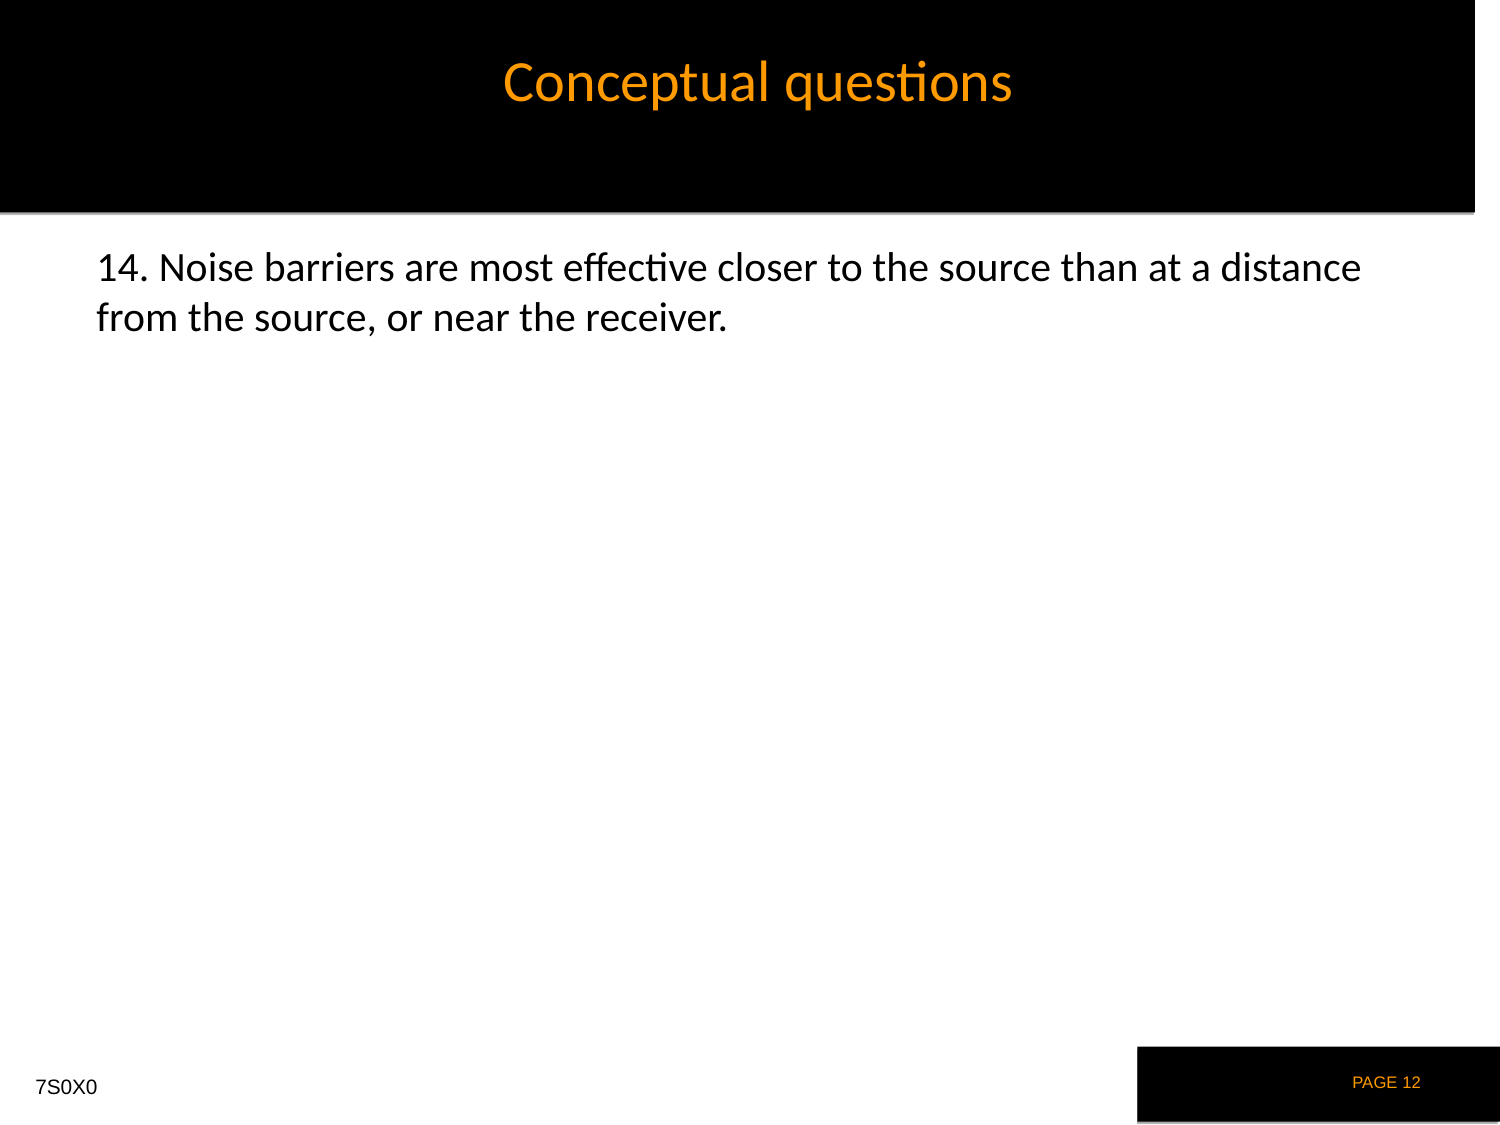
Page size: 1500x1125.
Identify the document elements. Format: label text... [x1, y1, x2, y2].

text_box PAGE 12 [1352, 1066, 1453, 1098]
list 14. Noise barriers are most effective closer to the source than at a distance from the source, or near the receiver. [81, 232, 1394, 419]
text_box [1137, 1046, 1500, 1122]
text_box 7S0X0 [35, 1070, 626, 1102]
title Conceptual questions [100, 35, 1417, 187]
text_box [0, 0, 1475, 213]
